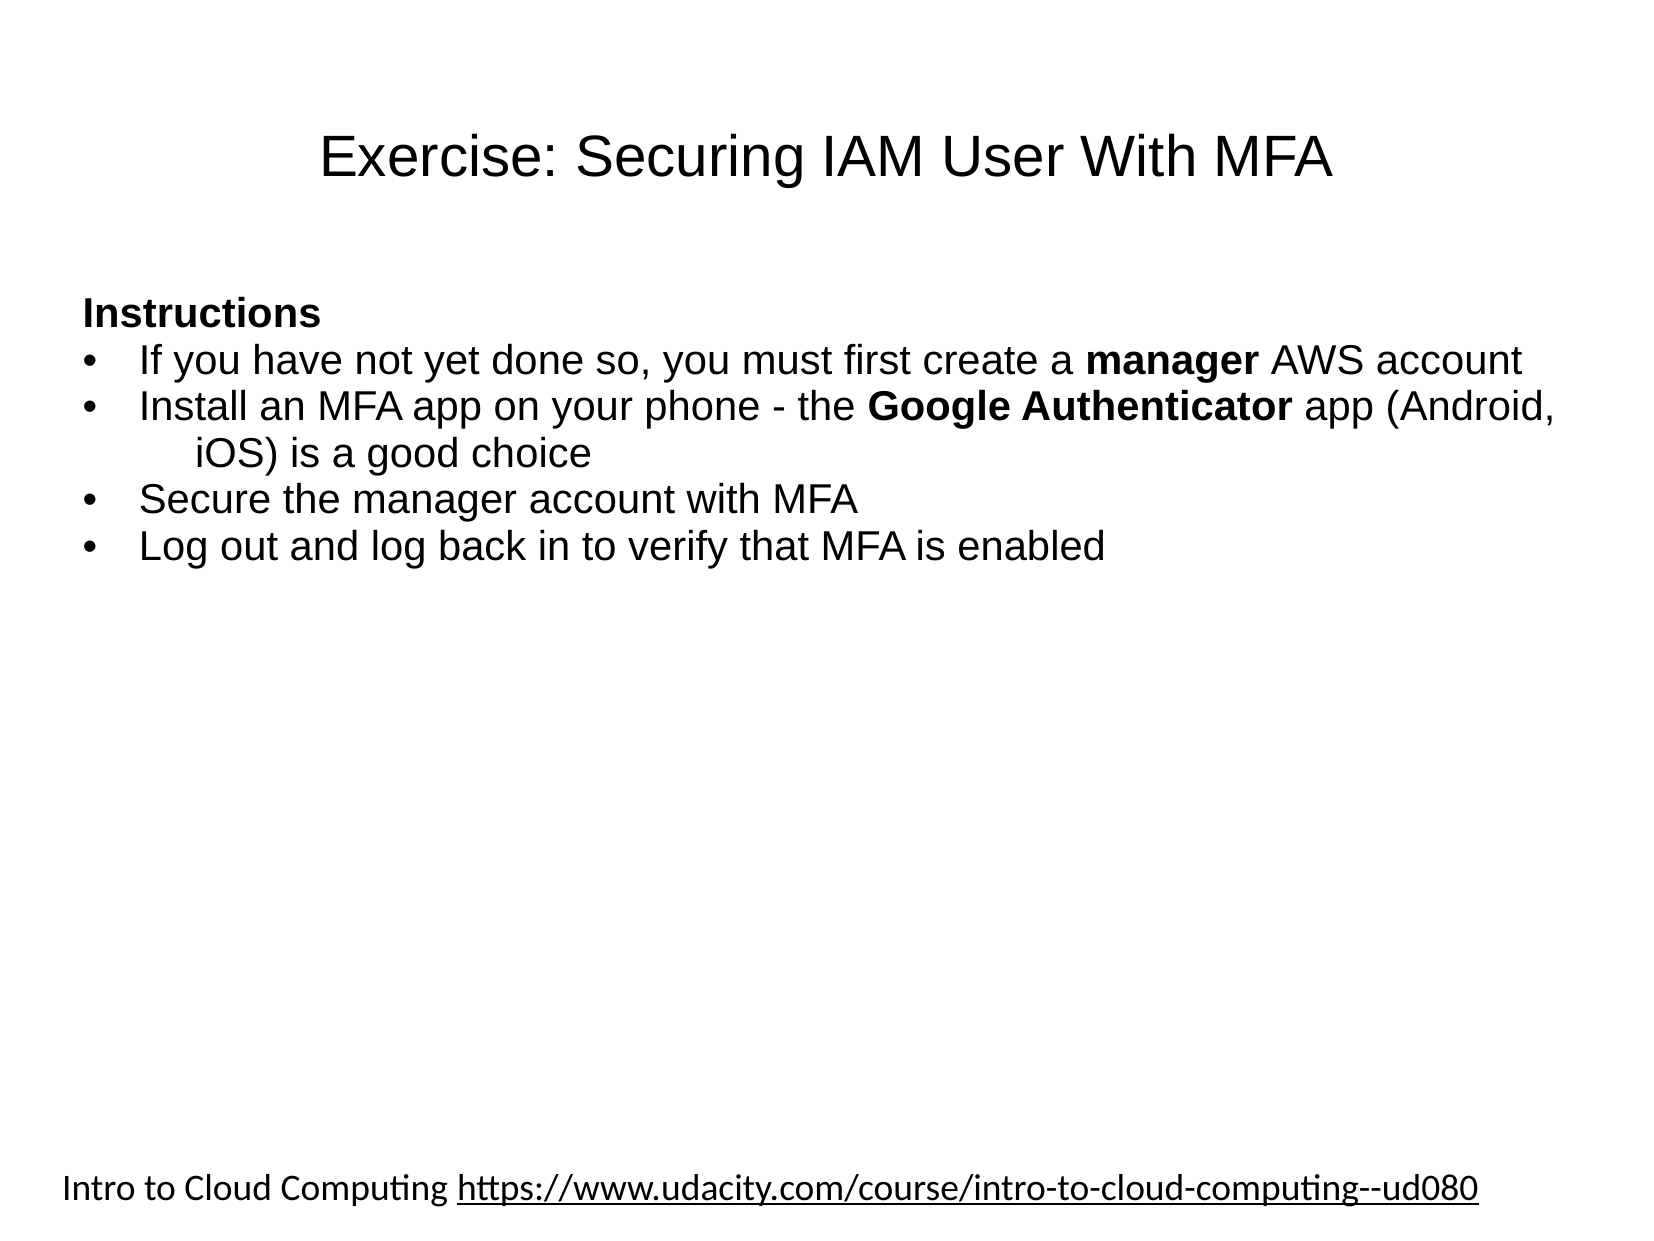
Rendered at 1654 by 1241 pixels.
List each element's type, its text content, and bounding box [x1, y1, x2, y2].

title Exercise: Securing IAM User With MFA [82, 49, 1571, 257]
text_box Intro to Cloud Computing https://www.udacity.com/course/intro-to-cloud-computing--ud080 [47, 1164, 1620, 1241]
list Instructions If you have not yet done so, you must first create a manager AWS account Install an MFA app on your phone - the Google Authenticator app (Android, iOS) is a good choice Secure the manager account with MFA Log out and log back in to verify that MFA is enabled [82, 290, 1571, 1010]
